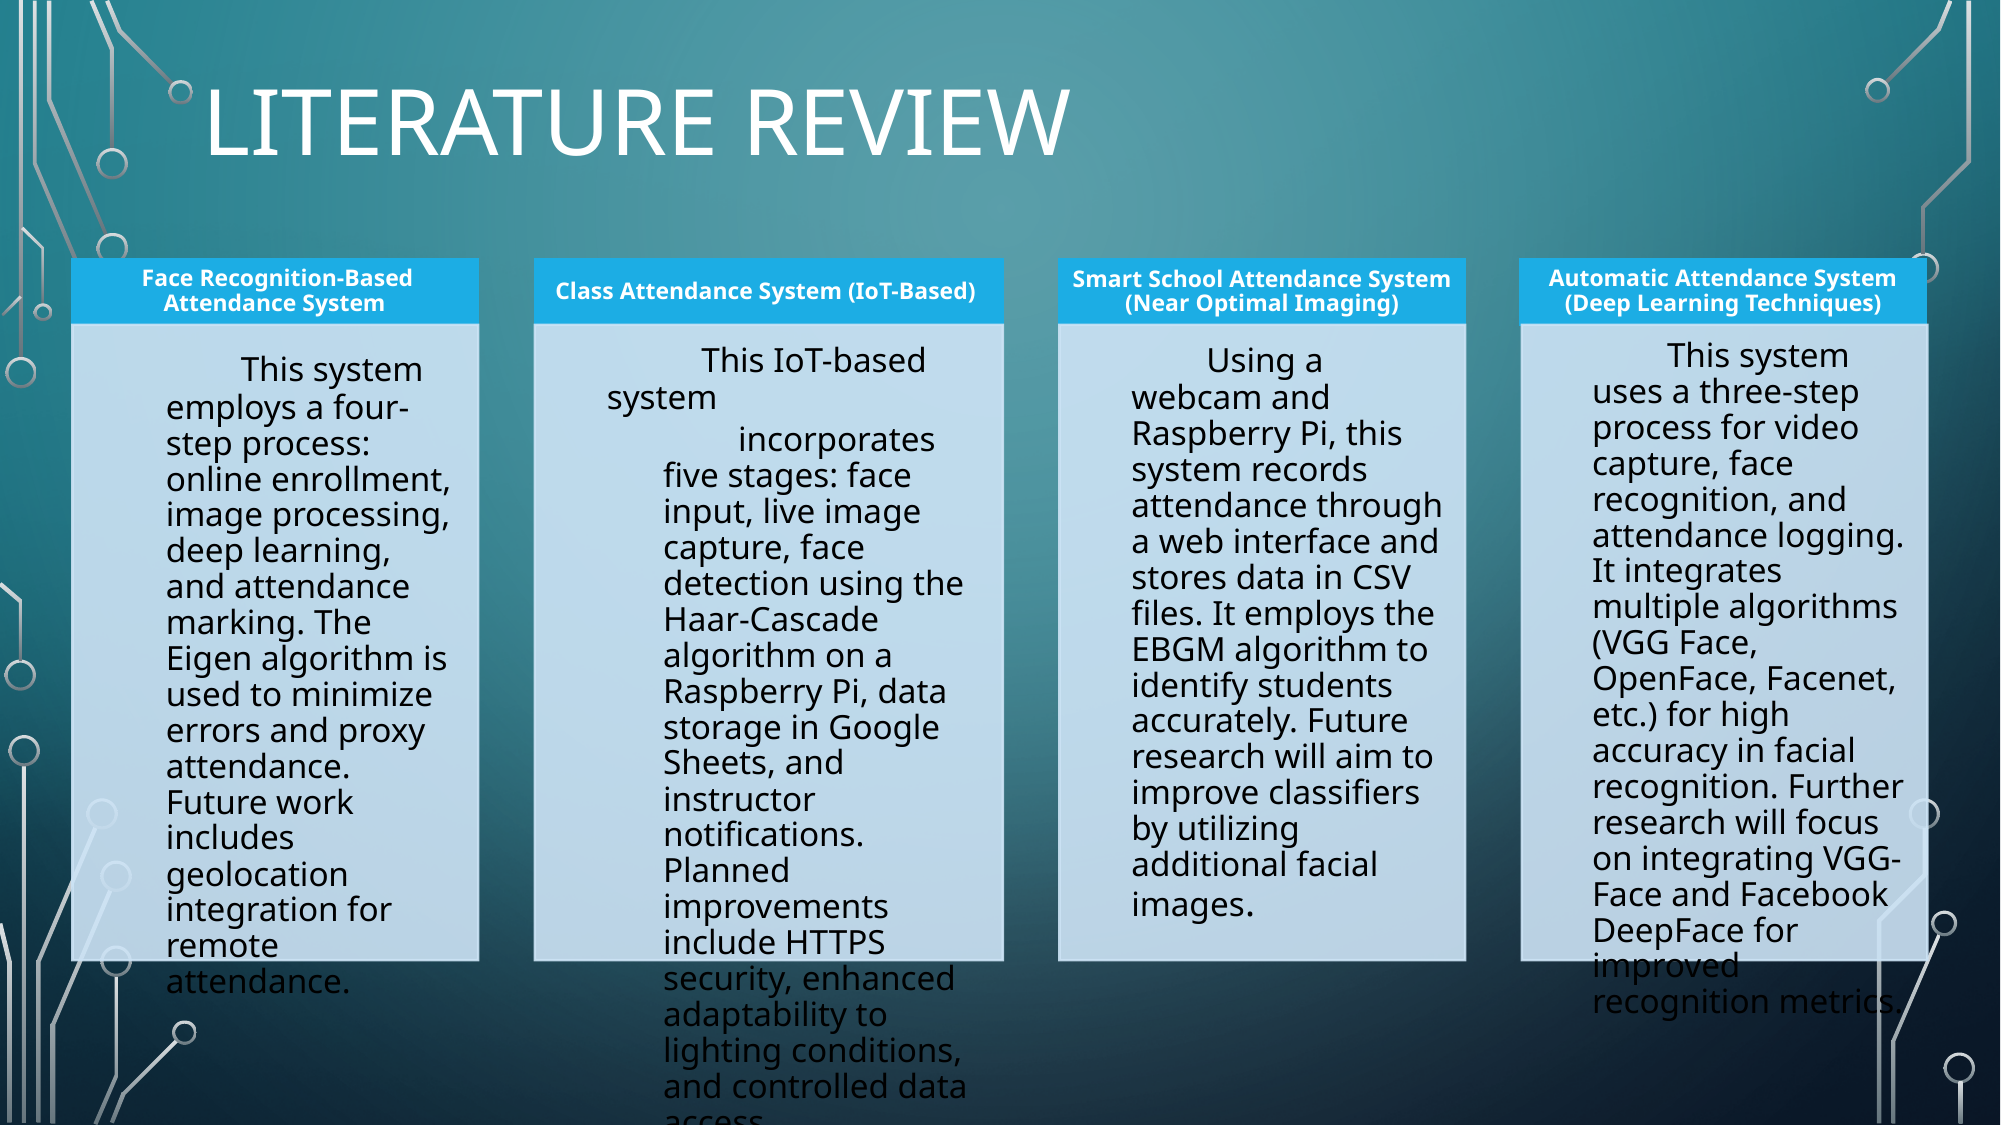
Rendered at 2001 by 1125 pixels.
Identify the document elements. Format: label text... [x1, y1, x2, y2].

text_box This system uses a three-step process for video capture, face recognition, and attendance logging. It integrates multiple algorithms (VGG Face, OpenFace, Facenet, etc.) for high accuracy in facial recognition. Further research will focus on integrating VGG-Face and Facebook DeepFace for improved recognition metrics. [1521, 324, 1928, 961]
text_box Smart School Attendance System (Near Optimal Imaging) [1059, 259, 1466, 324]
text_box Using a webcam and Raspberry Pi, this system records attendance through a web interface and stores data in CSV files. It employs the EBGM algorithm to identify students accurately. Future research will aim to improve classifiers by utilizing additional facial images. [1059, 324, 1466, 961]
text_box This system employs a four-step process: online enrollment, image processing, deep learning, and attendance marking. The Eigen algorithm is used to minimize errors and proxy attendance. Future work includes geolocation integration for remote attendance. [72, 324, 479, 961]
text_box Class Attendance System (IoT-Based) [534, 259, 1003, 324]
text_box Automatic Attendance System (Deep Learning Techniques) [1520, 258, 1927, 325]
text_box This IoT-based system incorporates five stages: face input, live image capture, face detection using the Haar-Cascade algorithm on a Raspberry Pi, data storage in Google Sheets, and instructor notifications. Planned improvements include HTTPS security, enhanced adaptability to lighting conditions, and controlled data access. [534, 324, 1003, 961]
text_box Face Recognition-Based Attendance System [71, 258, 478, 325]
title Literature Review [187, 64, 1813, 187]
